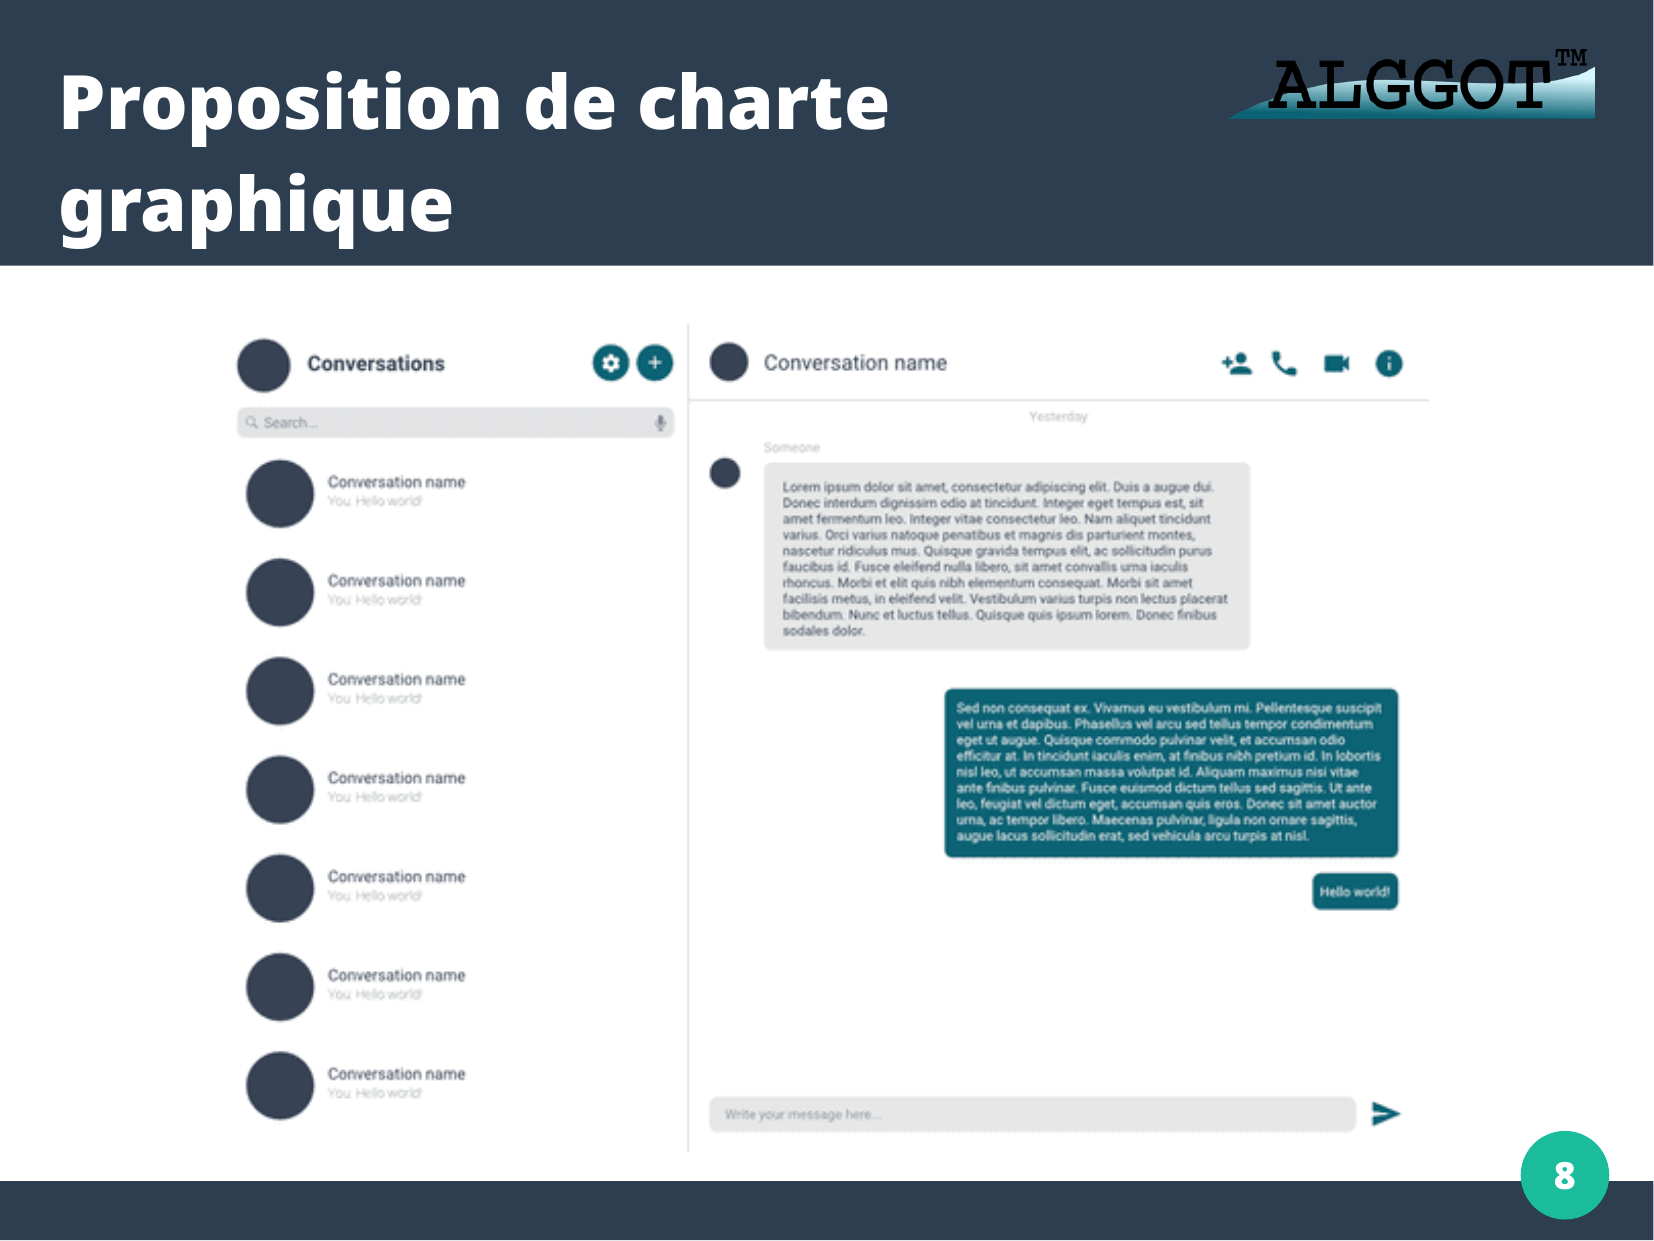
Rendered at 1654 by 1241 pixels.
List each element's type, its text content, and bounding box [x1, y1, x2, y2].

title Proposition de charte graphique [59, 49, 1227, 207]
picture [1227, 49, 1595, 119]
picture [224, 324, 1429, 1152]
